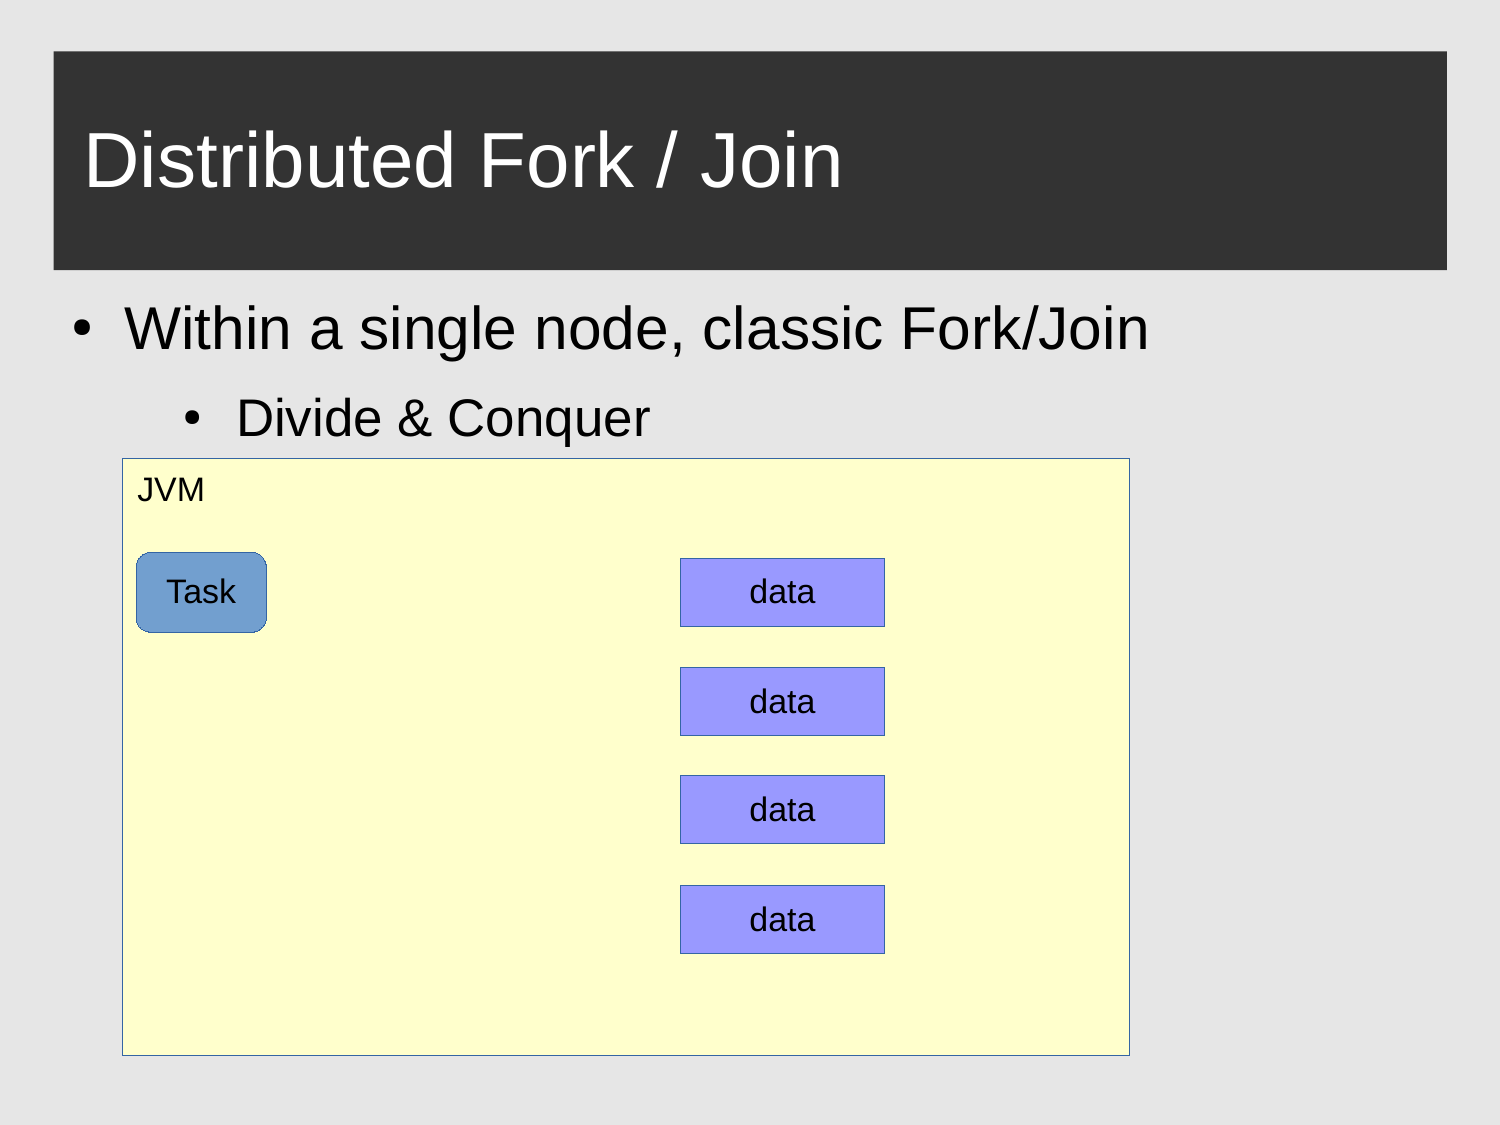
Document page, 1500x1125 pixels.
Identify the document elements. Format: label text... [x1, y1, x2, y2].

text_box data [680, 558, 885, 627]
text_box JVM [122, 463, 286, 558]
text_box [122, 458, 1130, 1056]
text_box data [680, 885, 885, 954]
text_box Task [136, 552, 267, 633]
text_box data [680, 667, 885, 736]
title Distributed Fork / Join [53, 51, 1447, 271]
list Within a single node, classic Fork/Join Divide & Conquer [53, 294, 1447, 991]
text_box data [680, 775, 885, 844]
